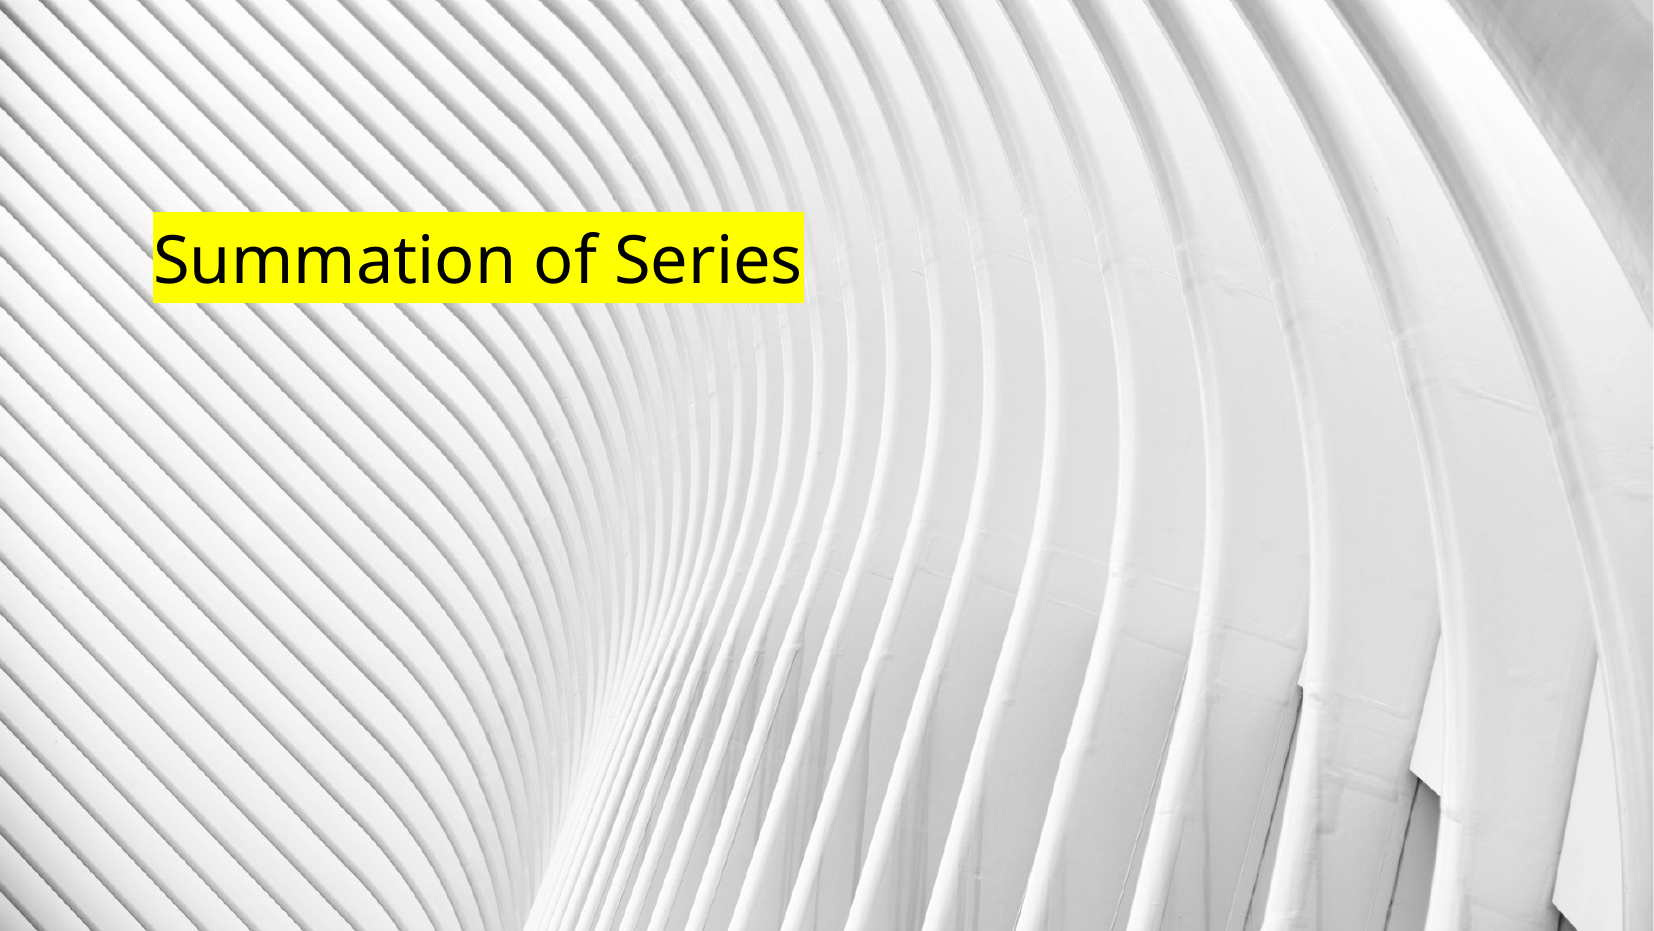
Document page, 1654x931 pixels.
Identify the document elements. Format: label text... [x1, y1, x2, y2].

list Summation of Series [82, 217, 1571, 839]
picture [0, 0, 1654, 931]
